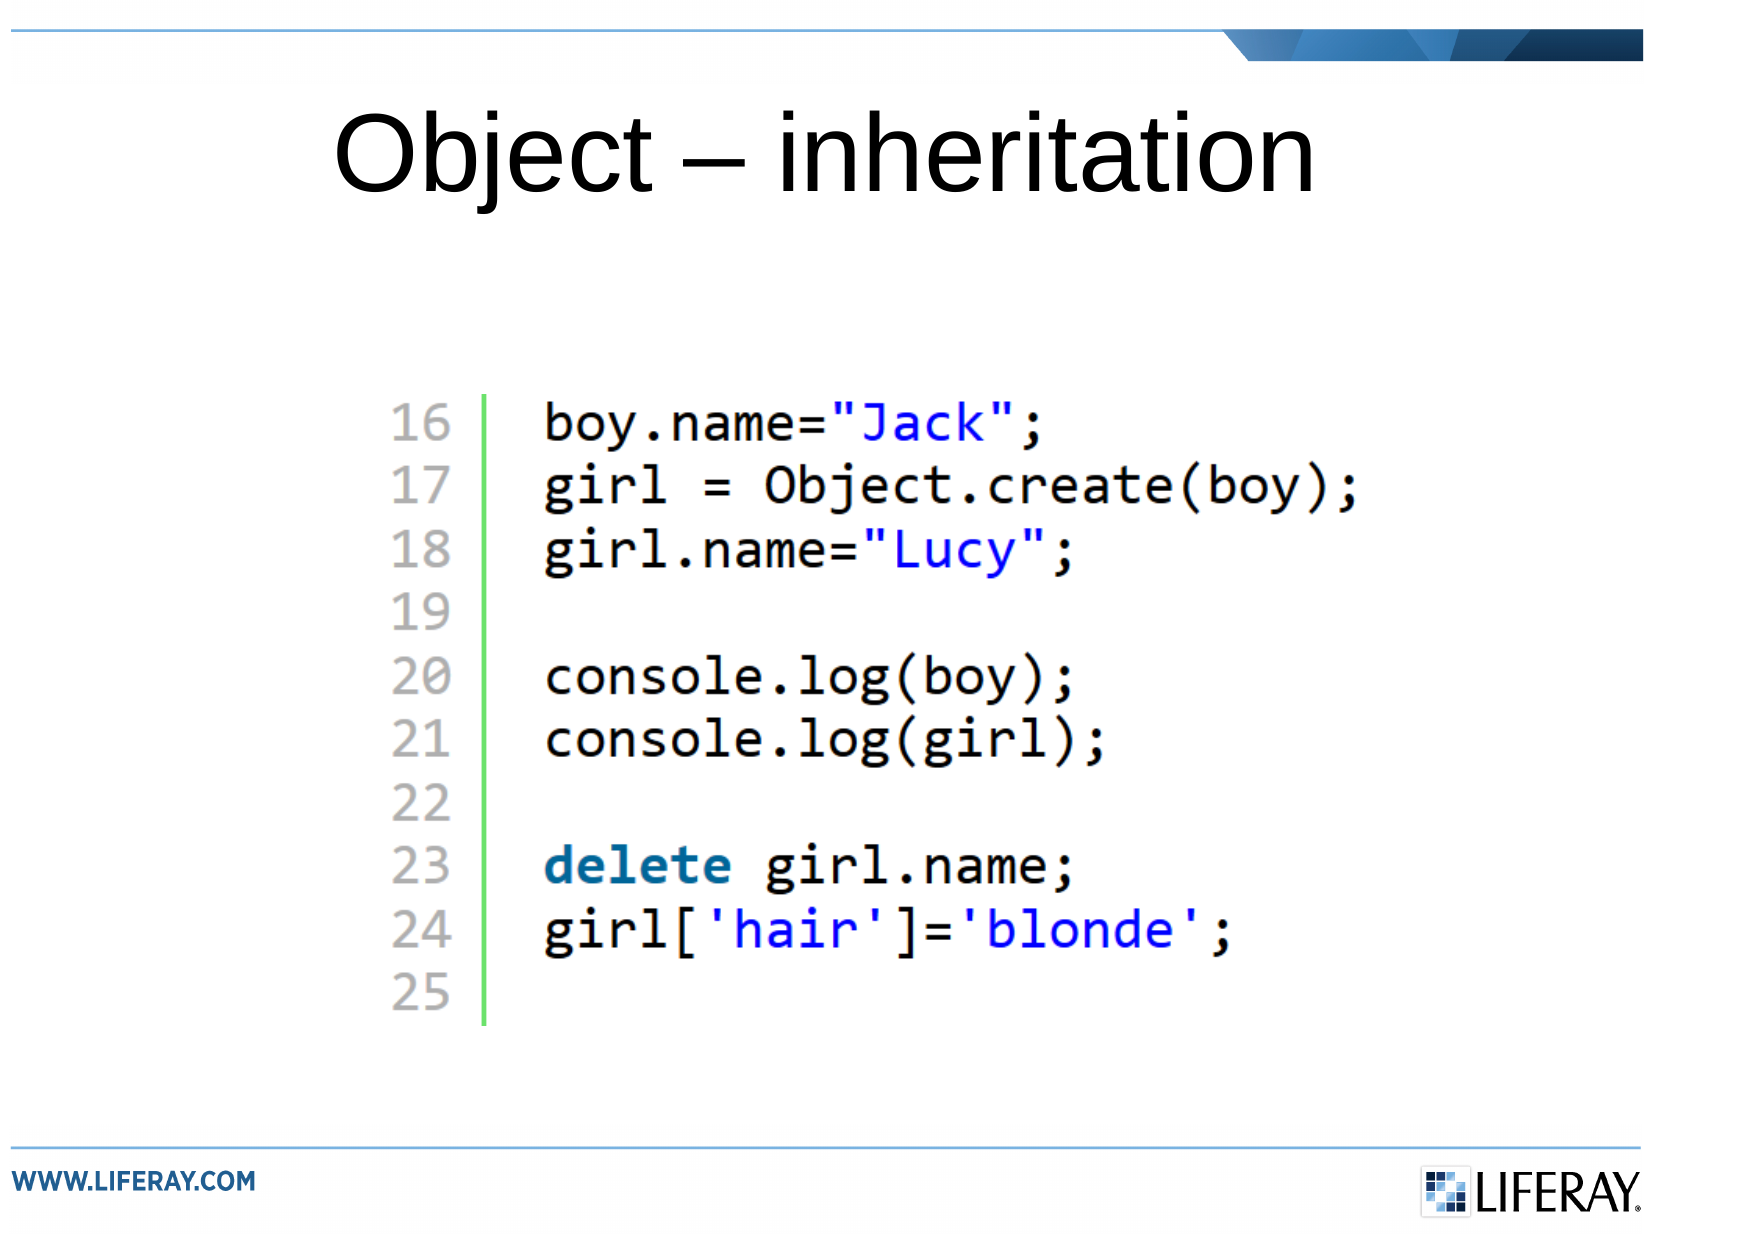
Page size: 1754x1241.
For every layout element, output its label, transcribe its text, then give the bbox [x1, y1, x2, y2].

title Object – inheritation [82, 49, 1571, 257]
picture [9, 1124, 1642, 1234]
picture [385, 394, 1382, 1026]
picture [11, 0, 1644, 84]
